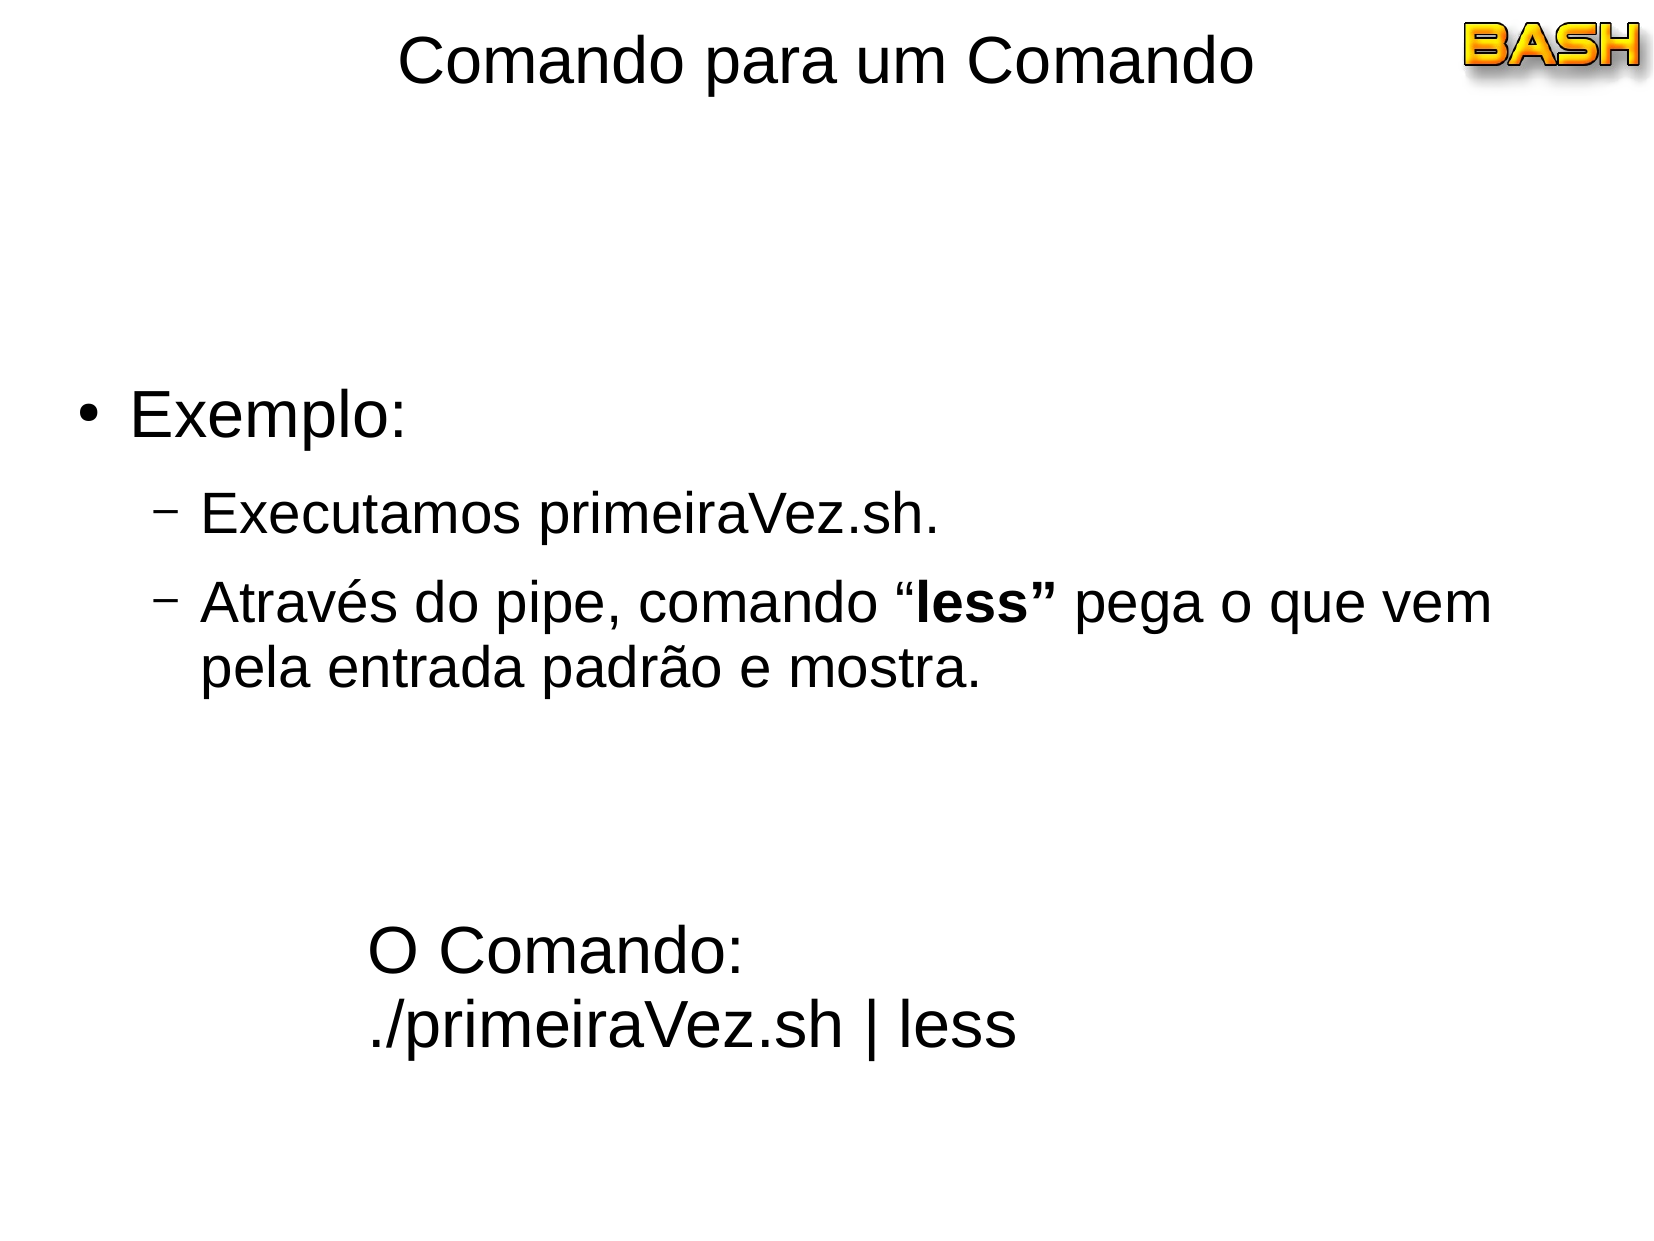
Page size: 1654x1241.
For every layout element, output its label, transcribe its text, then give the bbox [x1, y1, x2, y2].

title Comando para um Comando [82, 22, 1571, 98]
list Exemplo: Executamos primeiraVez.sh. Através do pipe, comando “less” pega o que vem pela entrada padrão e mostra. [59, 376, 1595, 700]
picture [1450, 0, 1654, 96]
title O Comando: ./primeiraVez.sh | less [367, 912, 1286, 1063]
